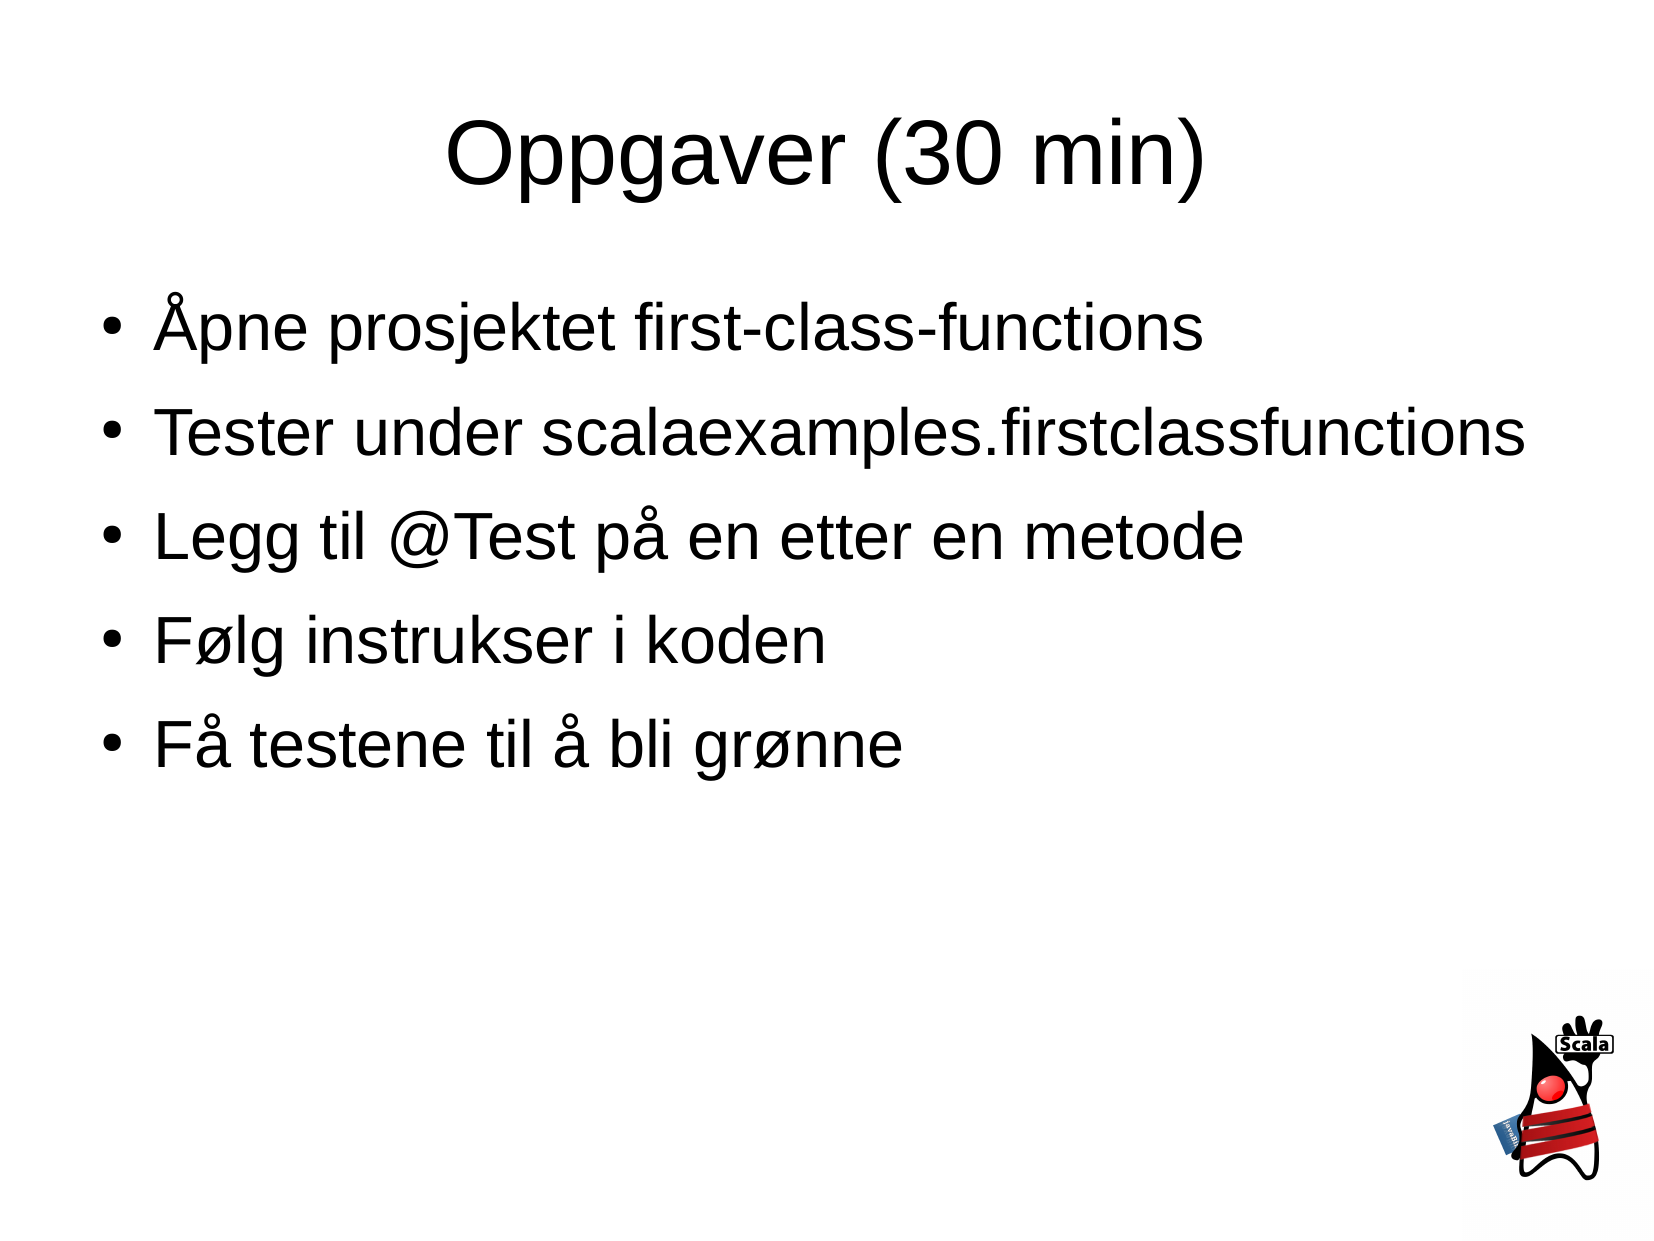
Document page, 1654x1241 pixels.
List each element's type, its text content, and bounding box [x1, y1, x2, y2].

title Oppgaver (30 min) [82, 49, 1571, 257]
picture [1462, 969, 1654, 1241]
list Åpne prosjektet first-class-functions Tester under scalaexamples.firstclassfunctions Legg til @Test på en etter en metode Følg instrukser i koden Få testene til å bli grønne [82, 290, 1571, 1109]
